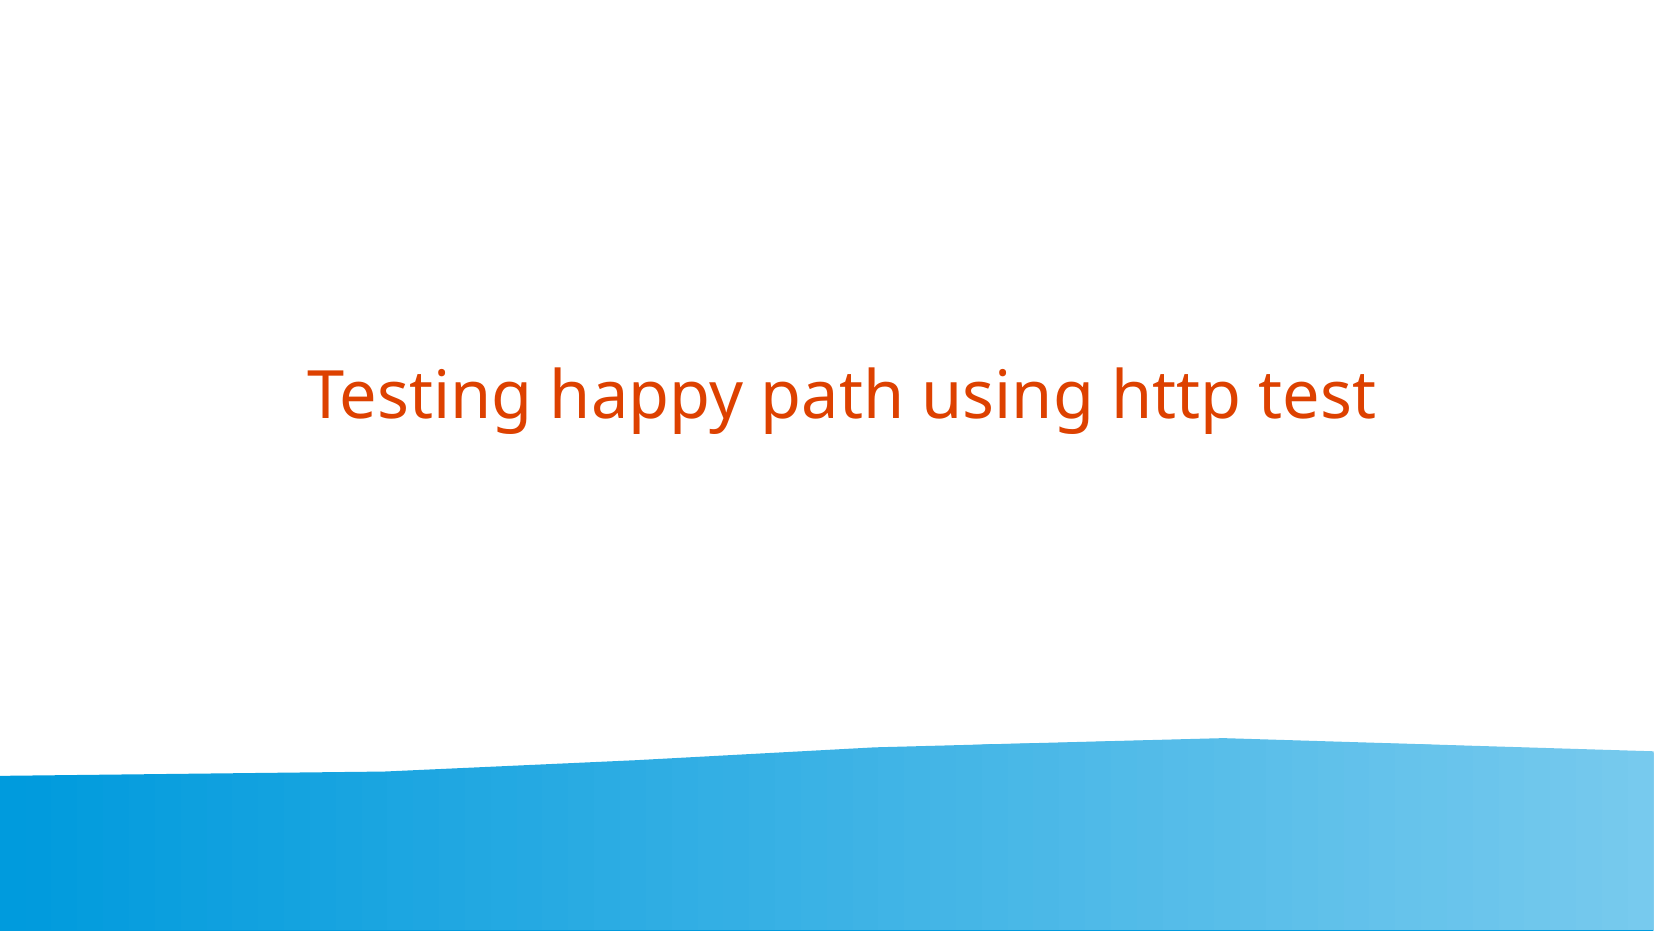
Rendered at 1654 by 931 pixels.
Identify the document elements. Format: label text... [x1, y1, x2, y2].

title Testing happy path using http test [104, 304, 1581, 482]
